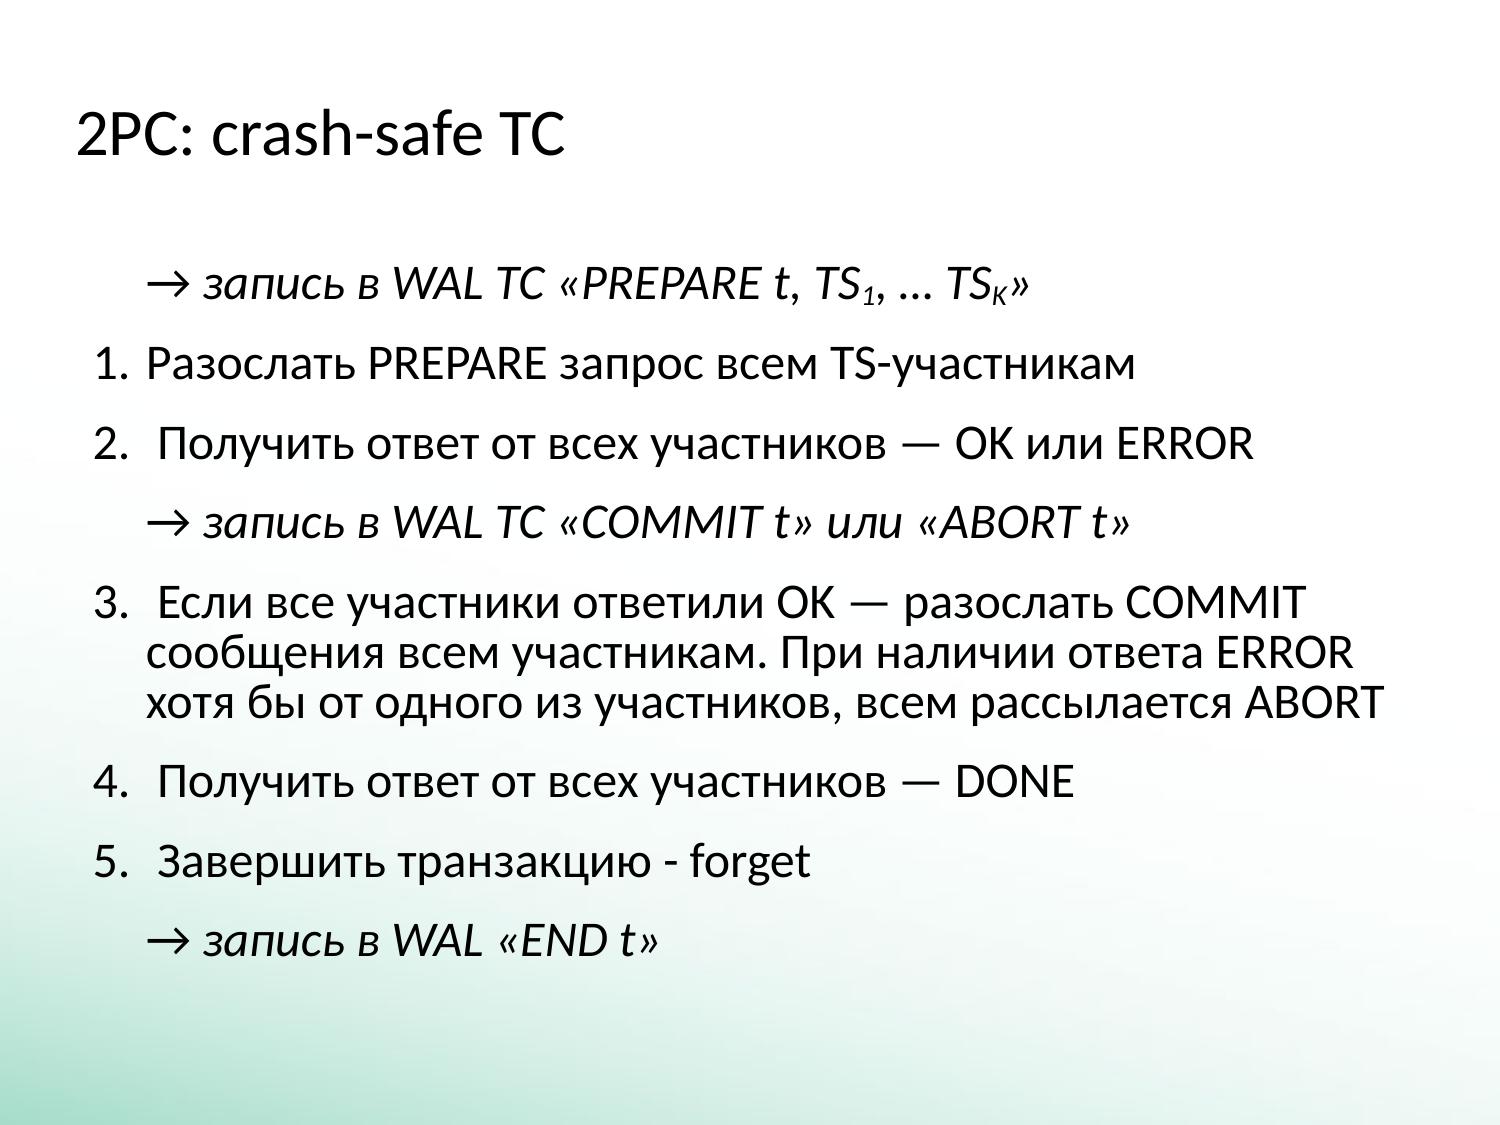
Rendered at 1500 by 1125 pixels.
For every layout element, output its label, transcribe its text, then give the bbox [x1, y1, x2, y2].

title 2PC: crash-safe TC [75, 45, 1425, 233]
picture [0, 0, 1500, 1125]
list → запись в WAL TC «PREPARE t, TS1, … TSK» Разослать PREPARE запрос всем TS-участникам Получить ответ от всех участников — OK или ERROR → запись в WAL TC «COMMIT t» или «ABORT t» Если все участники ответили OK — разослать COMMIT сообщения всем участникам. При наличии ответа ERROR хотя бы от одного из участников, всем рассылается ABORT Получить ответ от всех участников — DONE Завершить транзакцию - forget → запись в WAL «END t» [75, 262, 1425, 1005]
